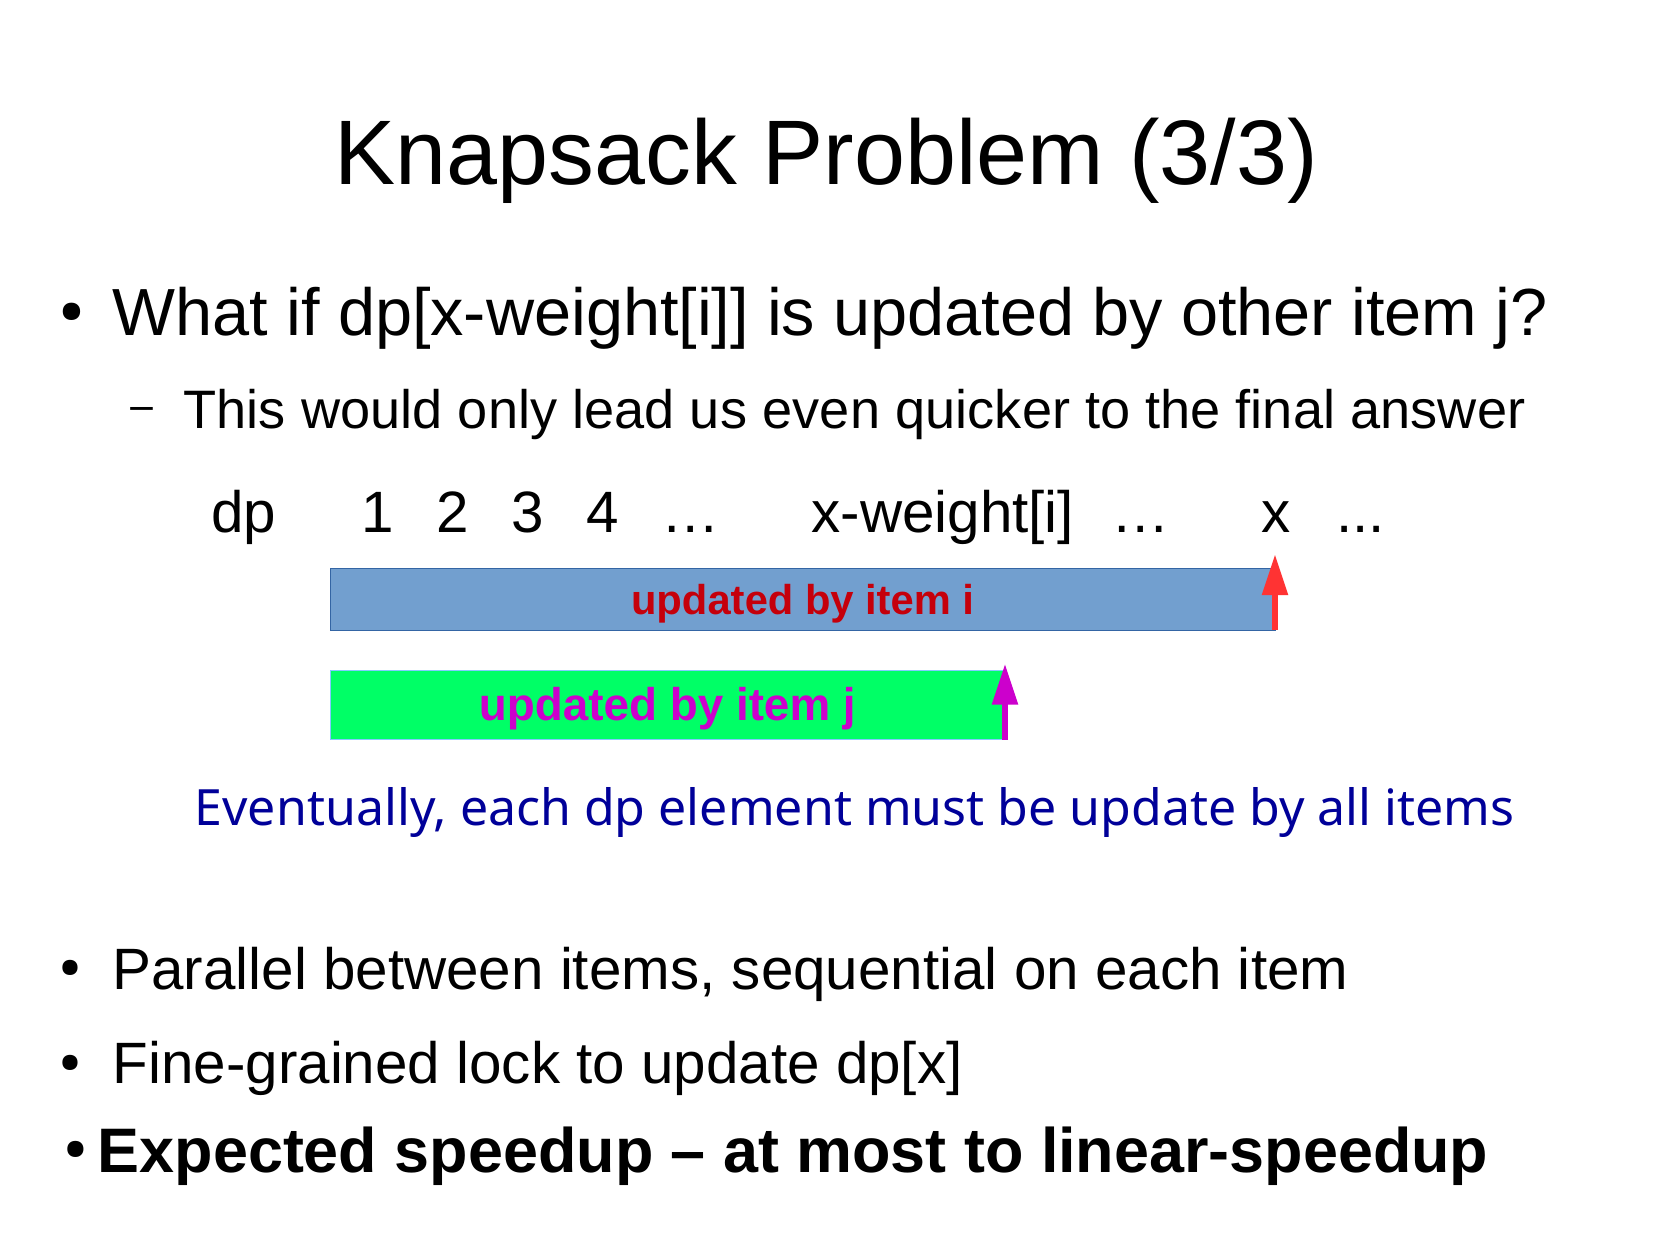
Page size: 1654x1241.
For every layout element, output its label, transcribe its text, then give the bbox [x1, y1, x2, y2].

text_box updated by item j [330, 670, 1002, 740]
title Knapsack Problem (3/3) [82, 49, 1571, 257]
text_box Eventually, each dp element must be update by all items [180, 765, 1654, 901]
list What if dp[x-weight[i]] is updated by other item j? This would only lead us even quicker to the final answer Parallel between items, sequential on each item Fine-grained lock to update dp[x] [41, 275, 1583, 1191]
text_box dp 1 2 3 4 … x-weight[i] … x ... [50, 472, 1560, 826]
text_box updated by item i [330, 568, 1272, 631]
text_box Expected speedup – at most to linear-speedup [53, 1115, 1542, 1241]
